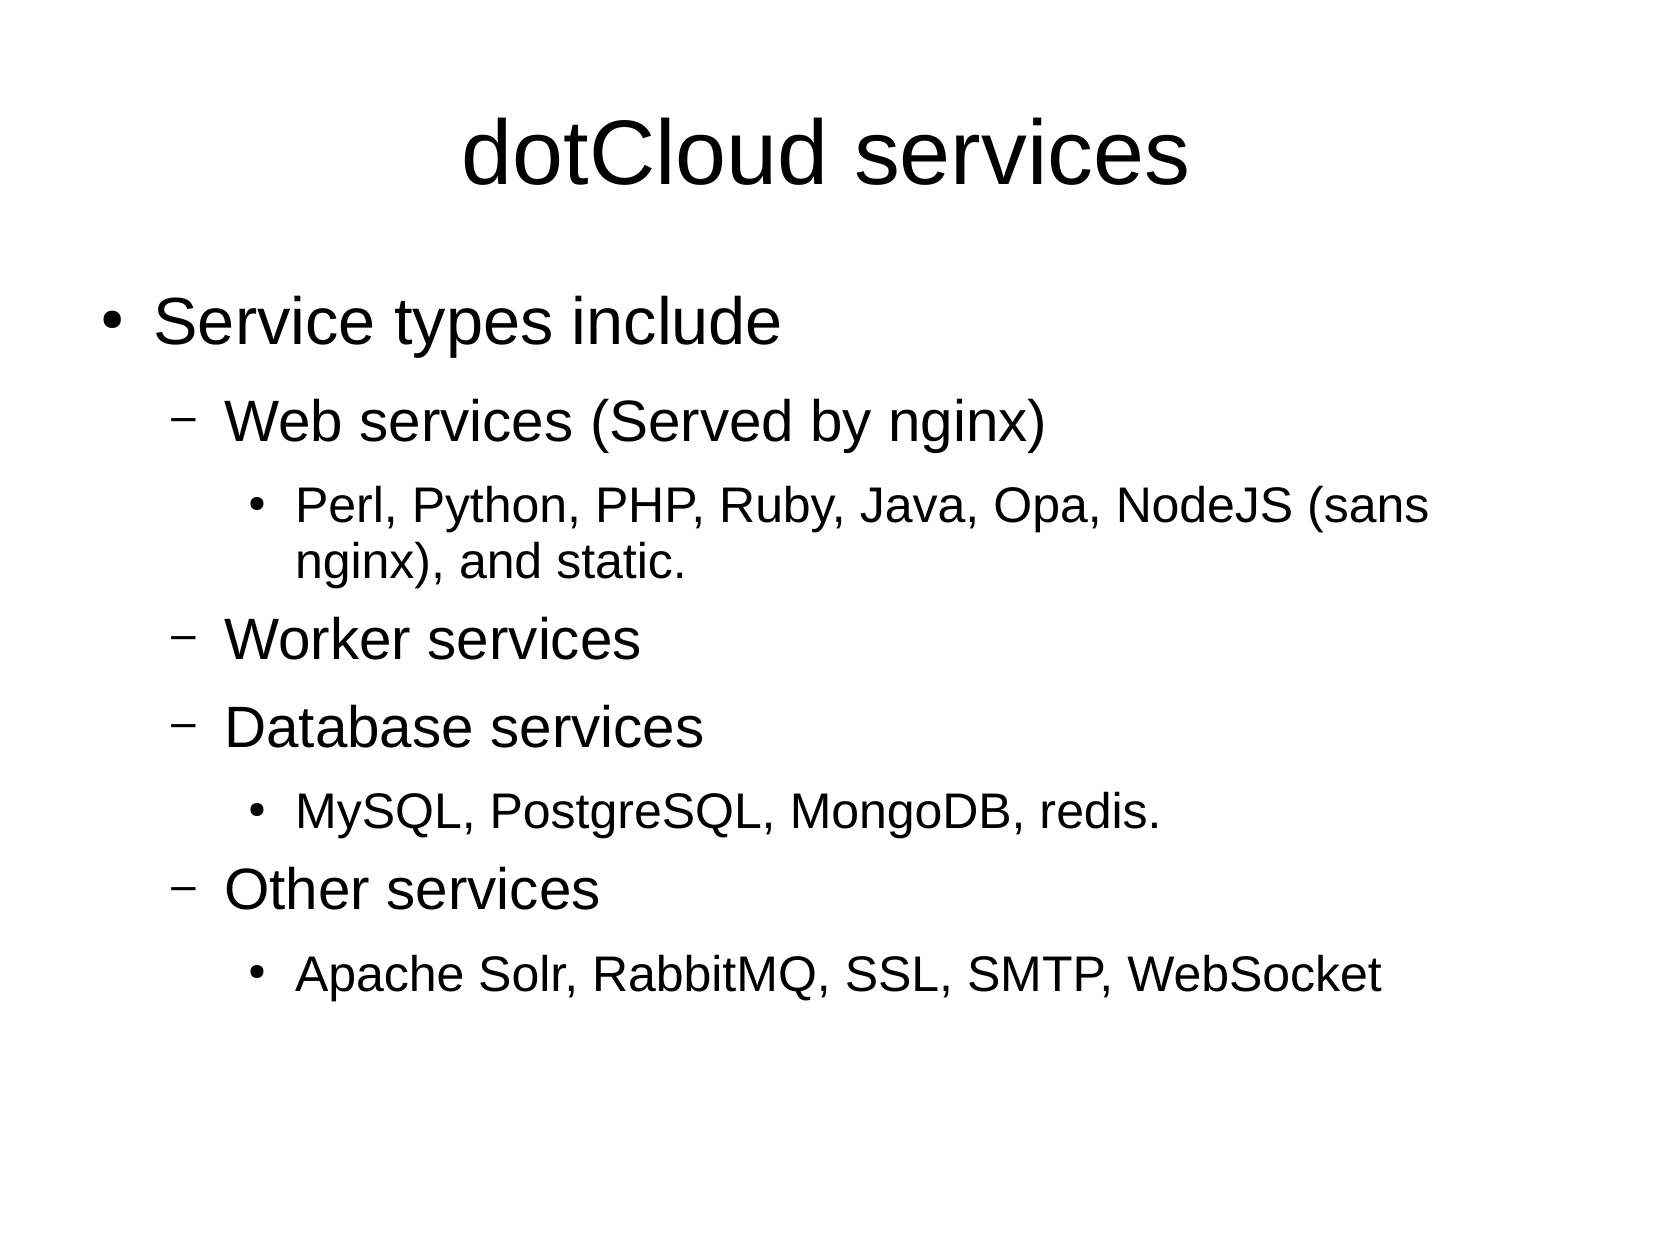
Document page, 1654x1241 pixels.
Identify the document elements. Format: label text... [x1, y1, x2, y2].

list Service types include Web services (Served by nginx) Perl, Python, PHP, Ruby, Java, Opa, NodeJS (sans nginx), and static. Worker services Database services MySQL, PostgreSQL, MongoDB, redis. Other services Apache Solr, RabbitMQ, SSL, SMTP, WebSocket [82, 284, 1538, 1004]
title dotCloud services [82, 49, 1571, 257]
